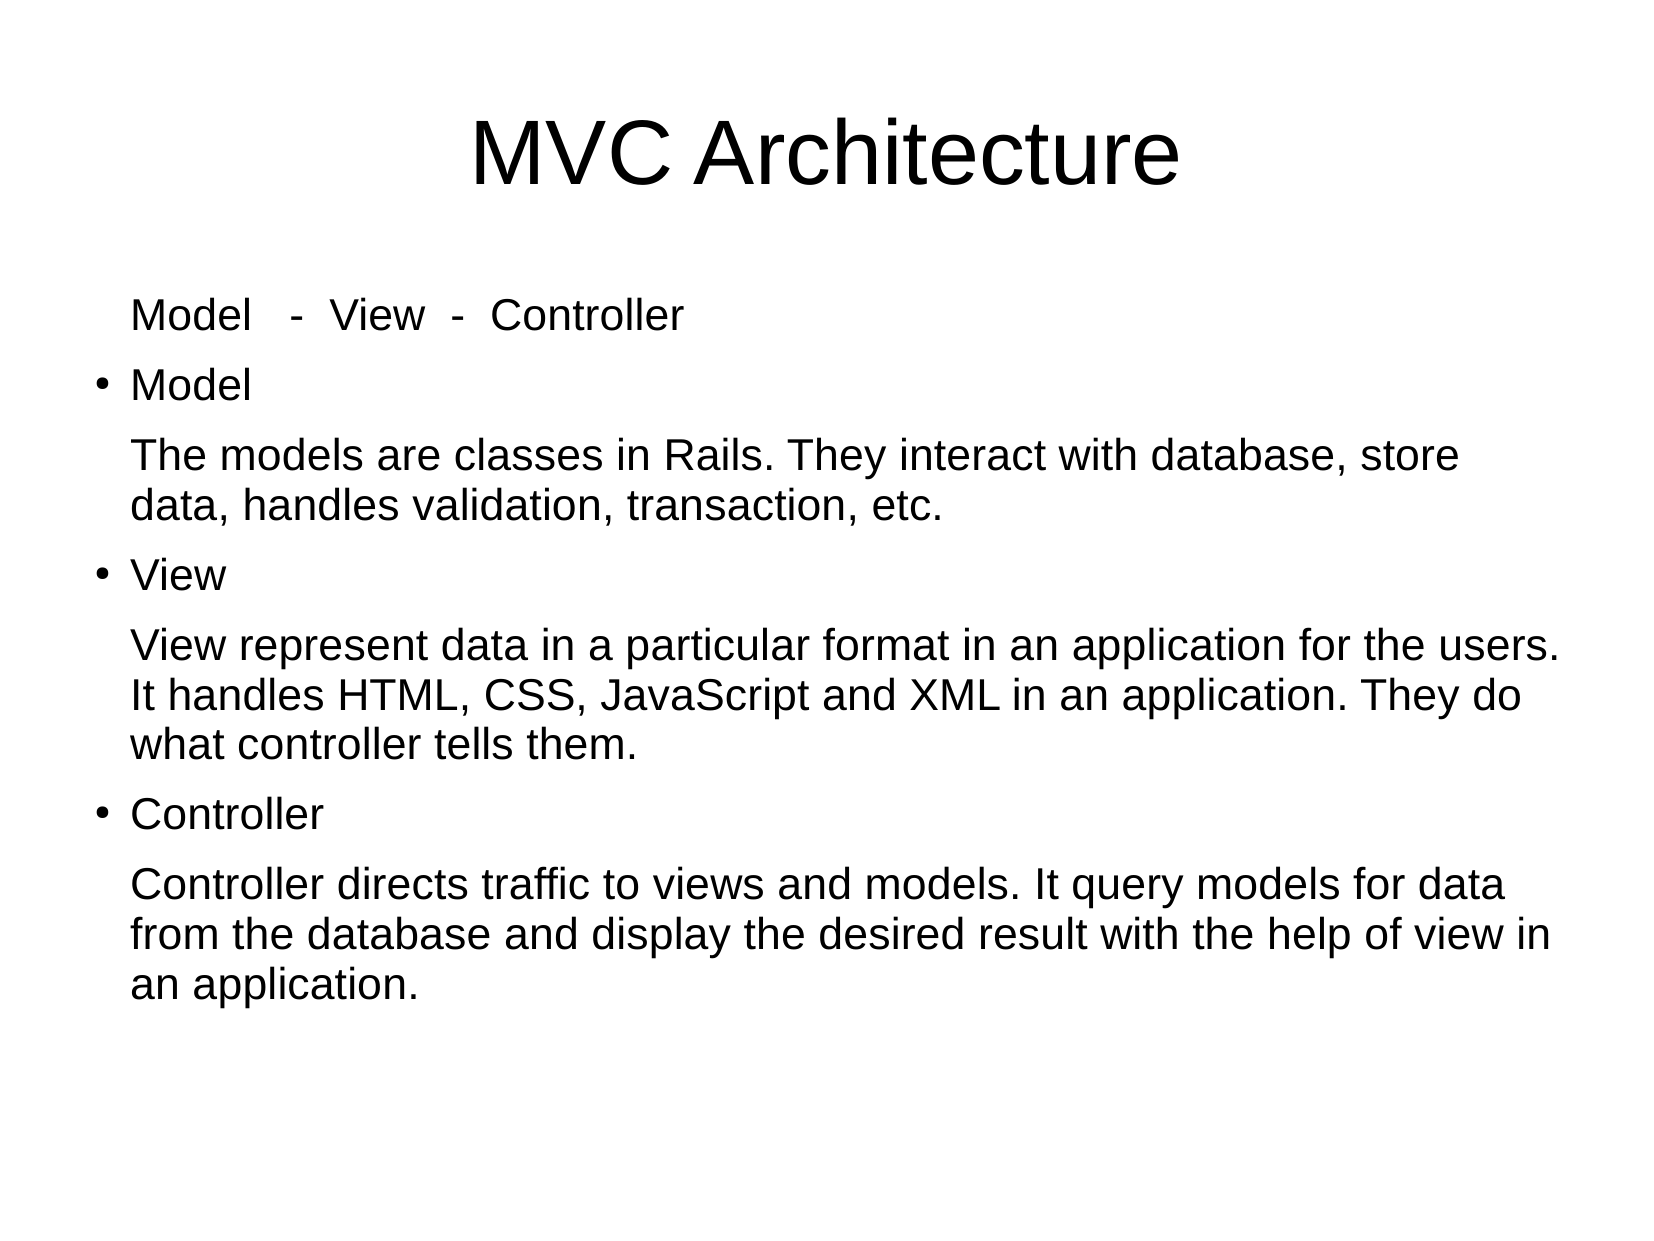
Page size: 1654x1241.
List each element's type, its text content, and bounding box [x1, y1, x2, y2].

list Model - View - Controller Model The models are classes in Rails. They interact with database, store data, handles validation, transaction, etc. View View represent data in a particular format in an application for the users. It handles HTML, CSS, JavaScript and XML in an application. They do what controller tells them. Controller Controller directs traffic to views and models. It query models for data from the database and display the desired result with the help of view in an application. [82, 290, 1571, 1010]
title MVC Architecture [82, 49, 1571, 257]
